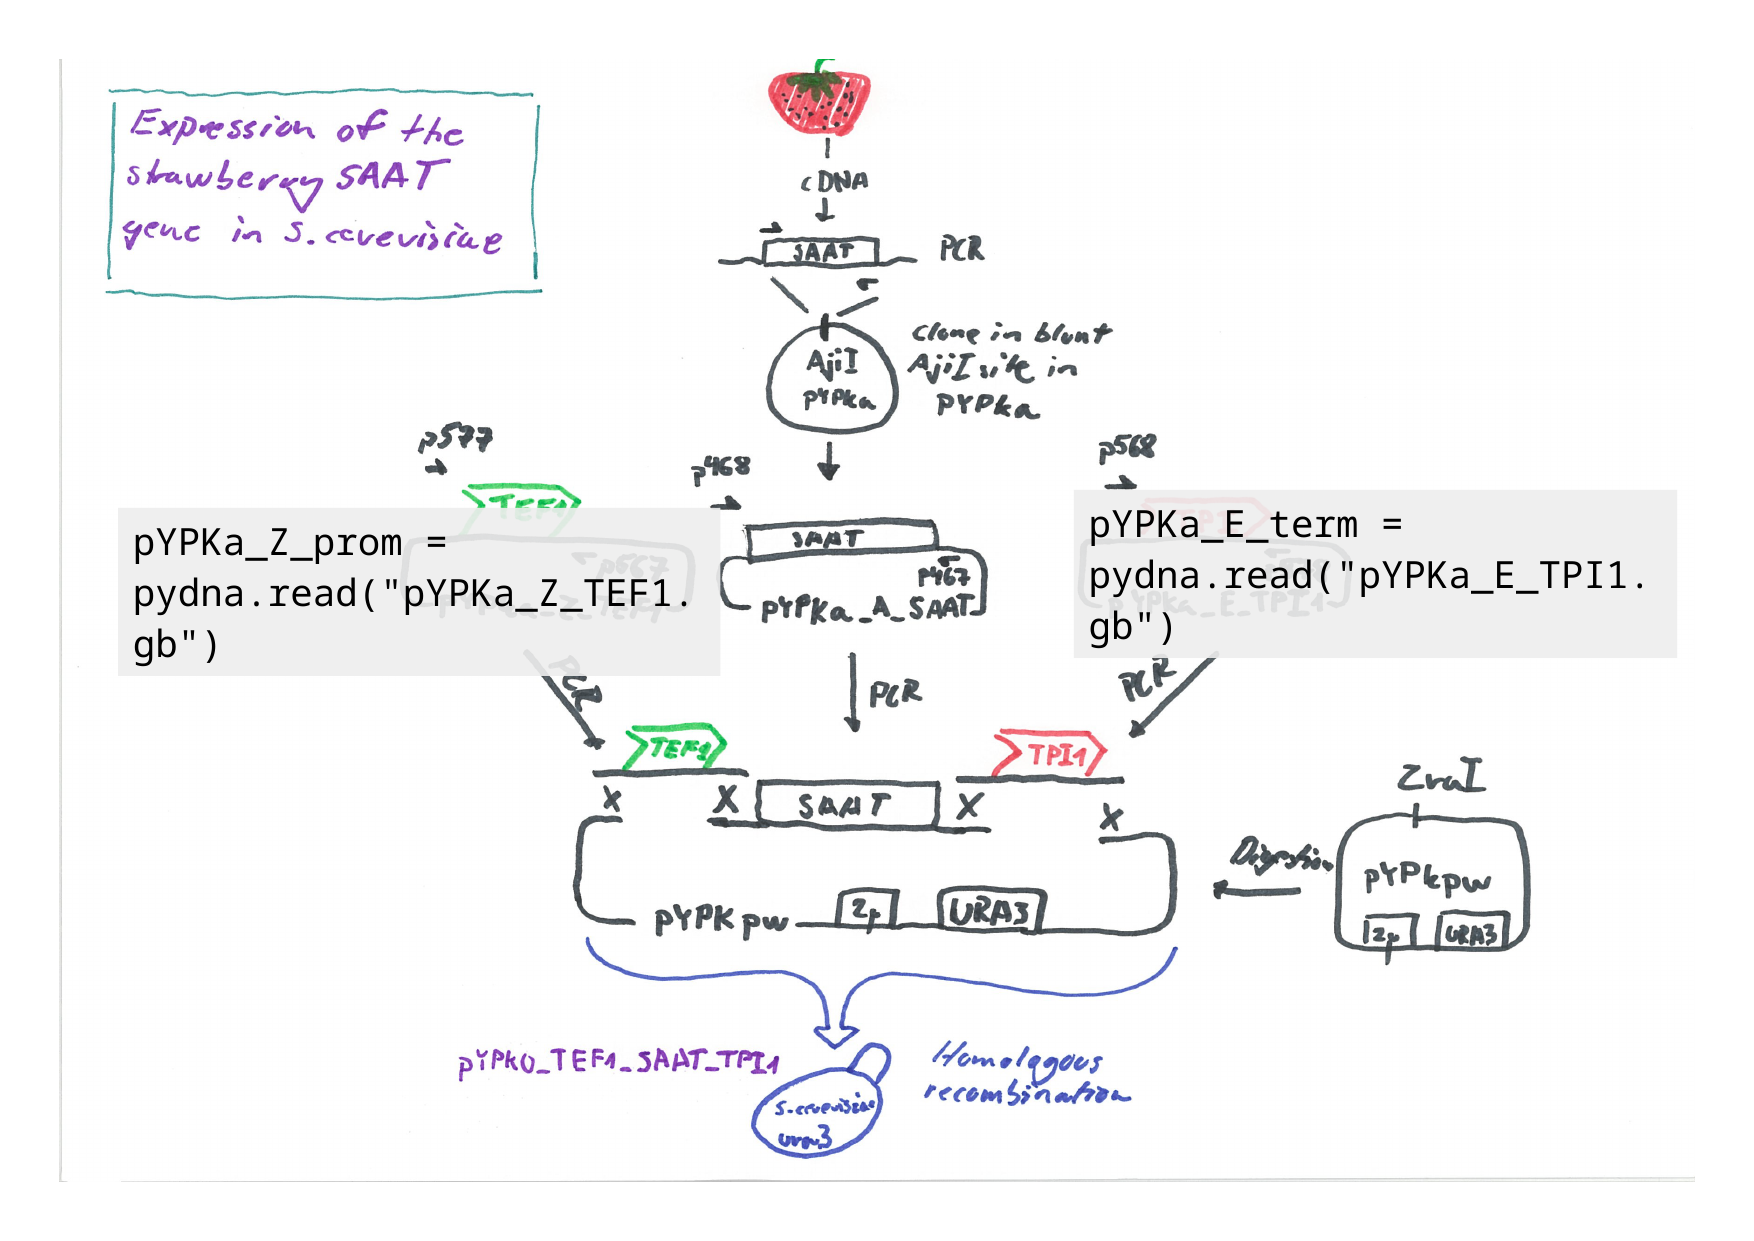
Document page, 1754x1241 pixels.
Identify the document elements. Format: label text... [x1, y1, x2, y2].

text_box pYPKa_Z_prom = pydna.read("pYPKa_Z_TEF1.gb") [118, 507, 721, 624]
text_box pYPKa_E_term = pydna.read("pYPKa_E_TPI1.gb") [1073, 489, 1678, 606]
picture [59, 59, 1695, 1182]
